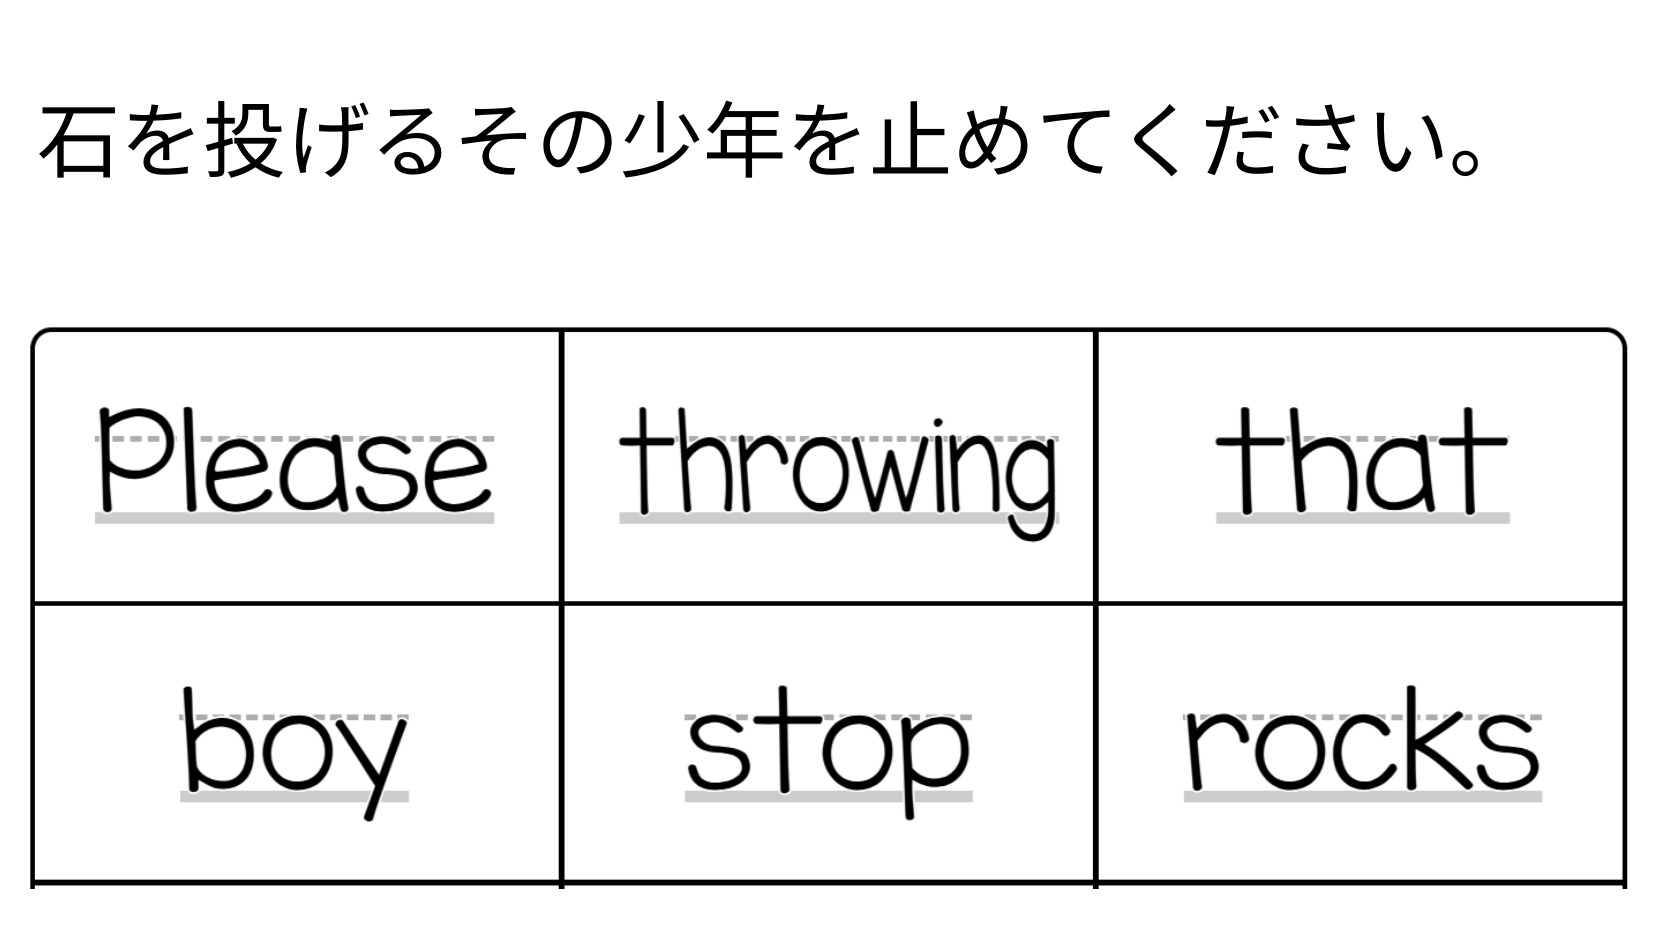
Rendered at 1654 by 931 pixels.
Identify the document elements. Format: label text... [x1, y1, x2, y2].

picture [20, 324, 1633, 889]
title 石を投げるその少年を止めてください。 [37, 37, 1613, 234]
